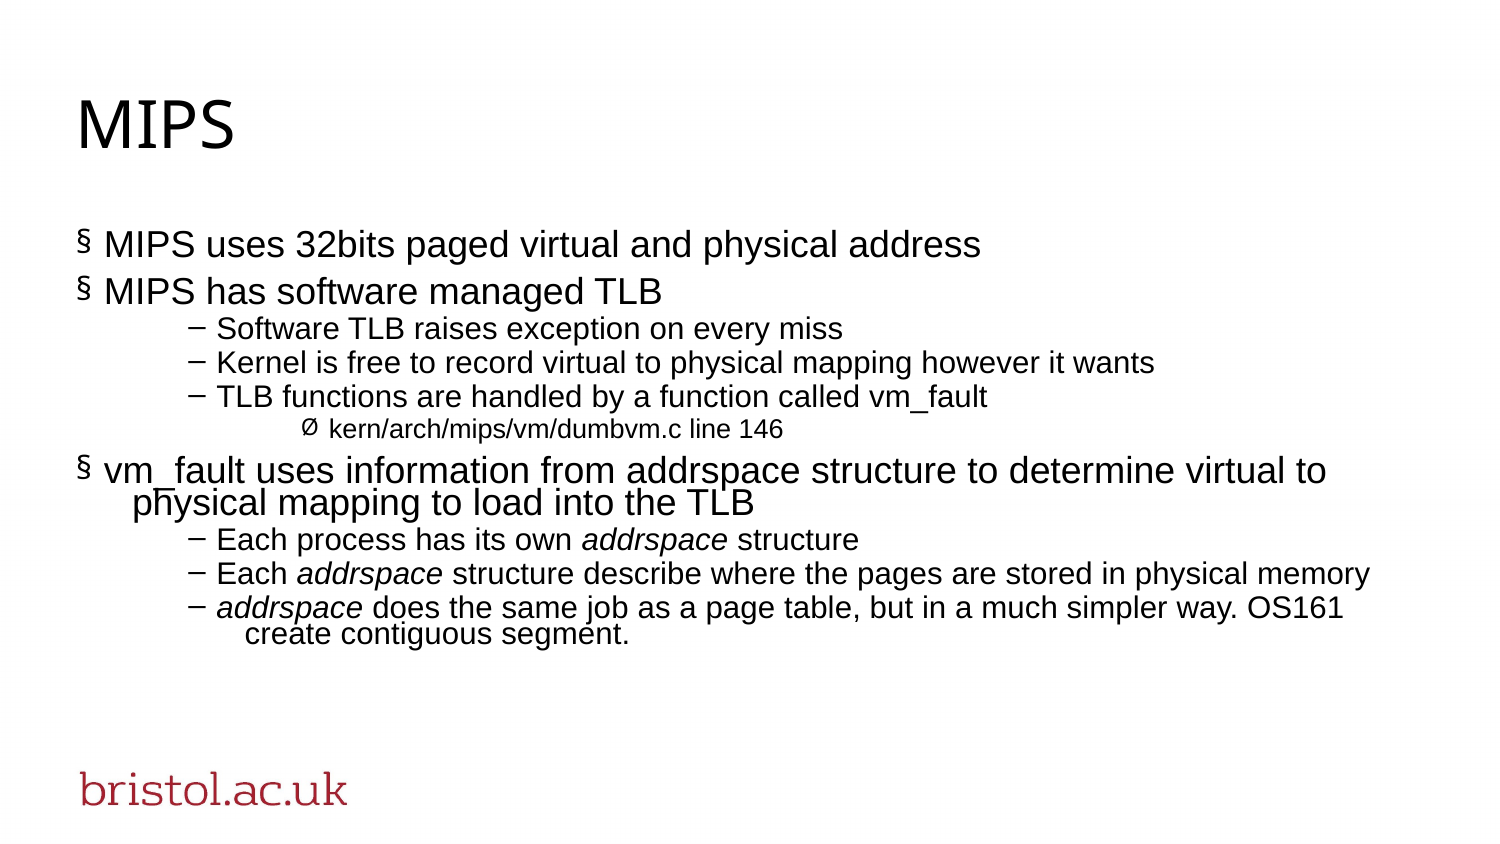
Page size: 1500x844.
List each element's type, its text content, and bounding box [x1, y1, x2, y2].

title MIPS [60, 44, 1440, 209]
list MIPS uses 32bits paged virtual and physical address MIPS has software managed TLB Software TLB raises exception on every miss Kernel is free to record virtual to physical mapping however it wants TLB functions are handled by a function called vm_fault kern/arch/mips/vm/dumbvm.c line 146 vm_fault uses information from addrspace structure to determine virtual to physical mapping to load into the TLB Each process has its own addrspace structure Each addrspace structure describe where the pages are stored in physical memory addrspace does the same job as a page table, but in a much simpler way. OS161 create contiguous segment. [60, 224, 1440, 699]
